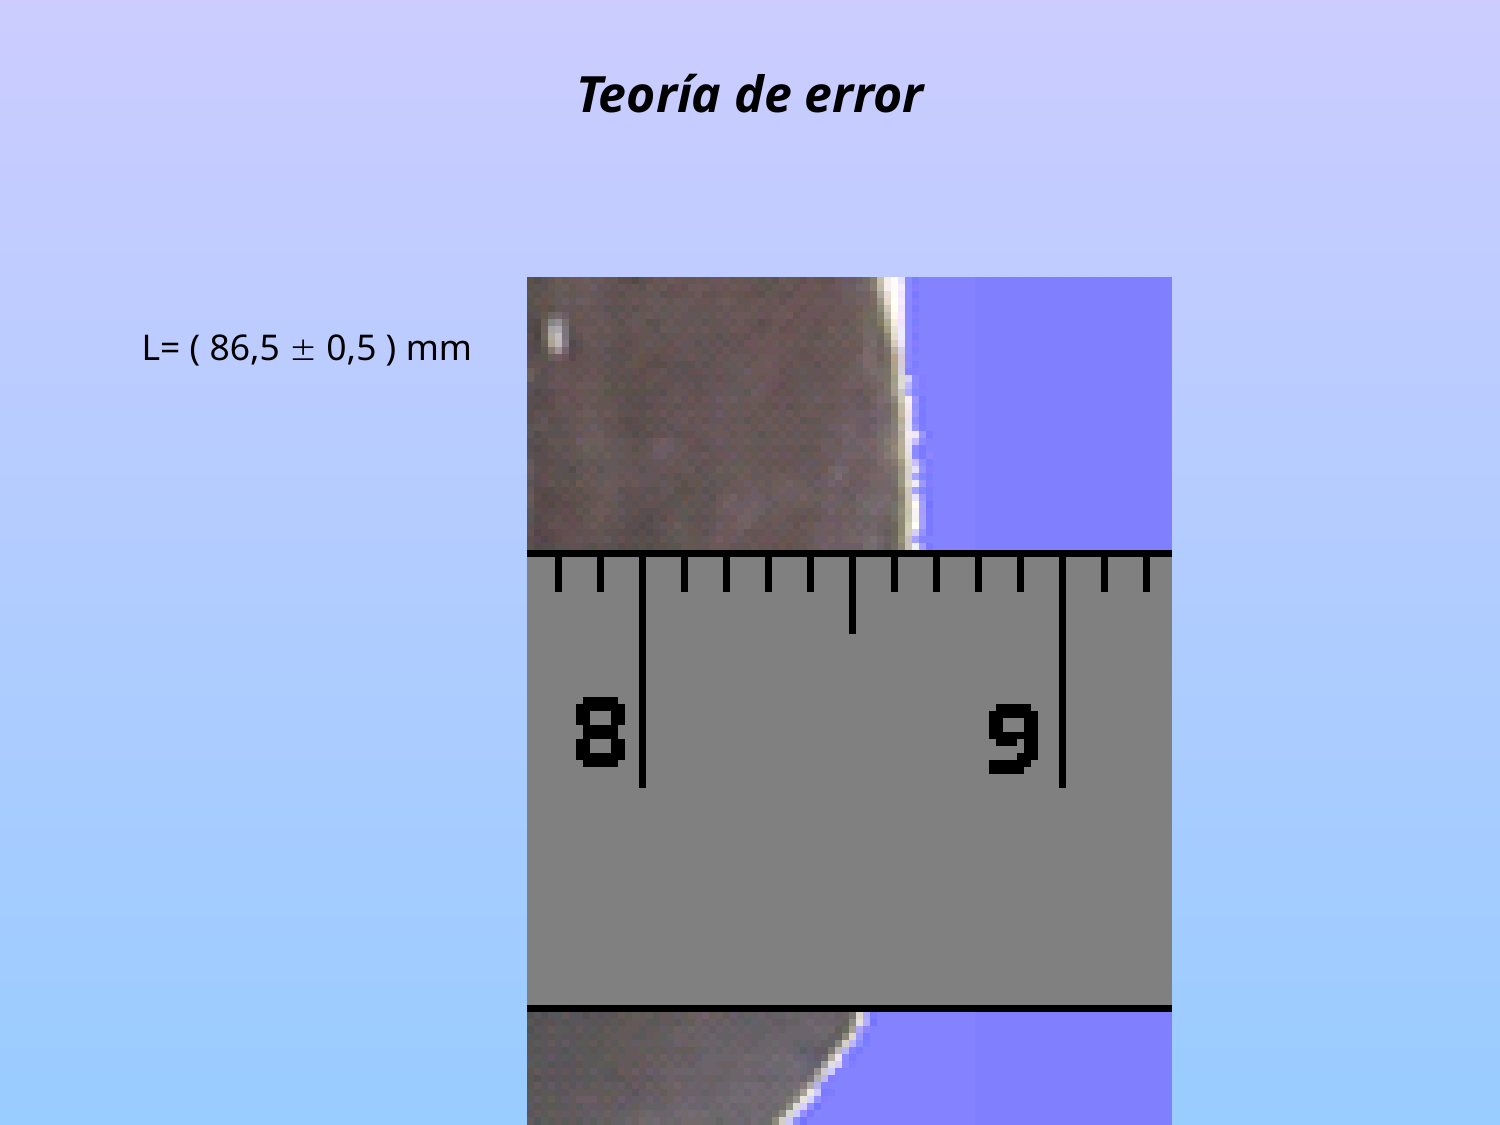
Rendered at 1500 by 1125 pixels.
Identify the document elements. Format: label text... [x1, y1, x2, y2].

picture [527, 277, 1172, 1125]
list L= ( 86,5  0,5 ) mm [70, 269, 1421, 1012]
title Teoría de error [75, 45, 1426, 141]
